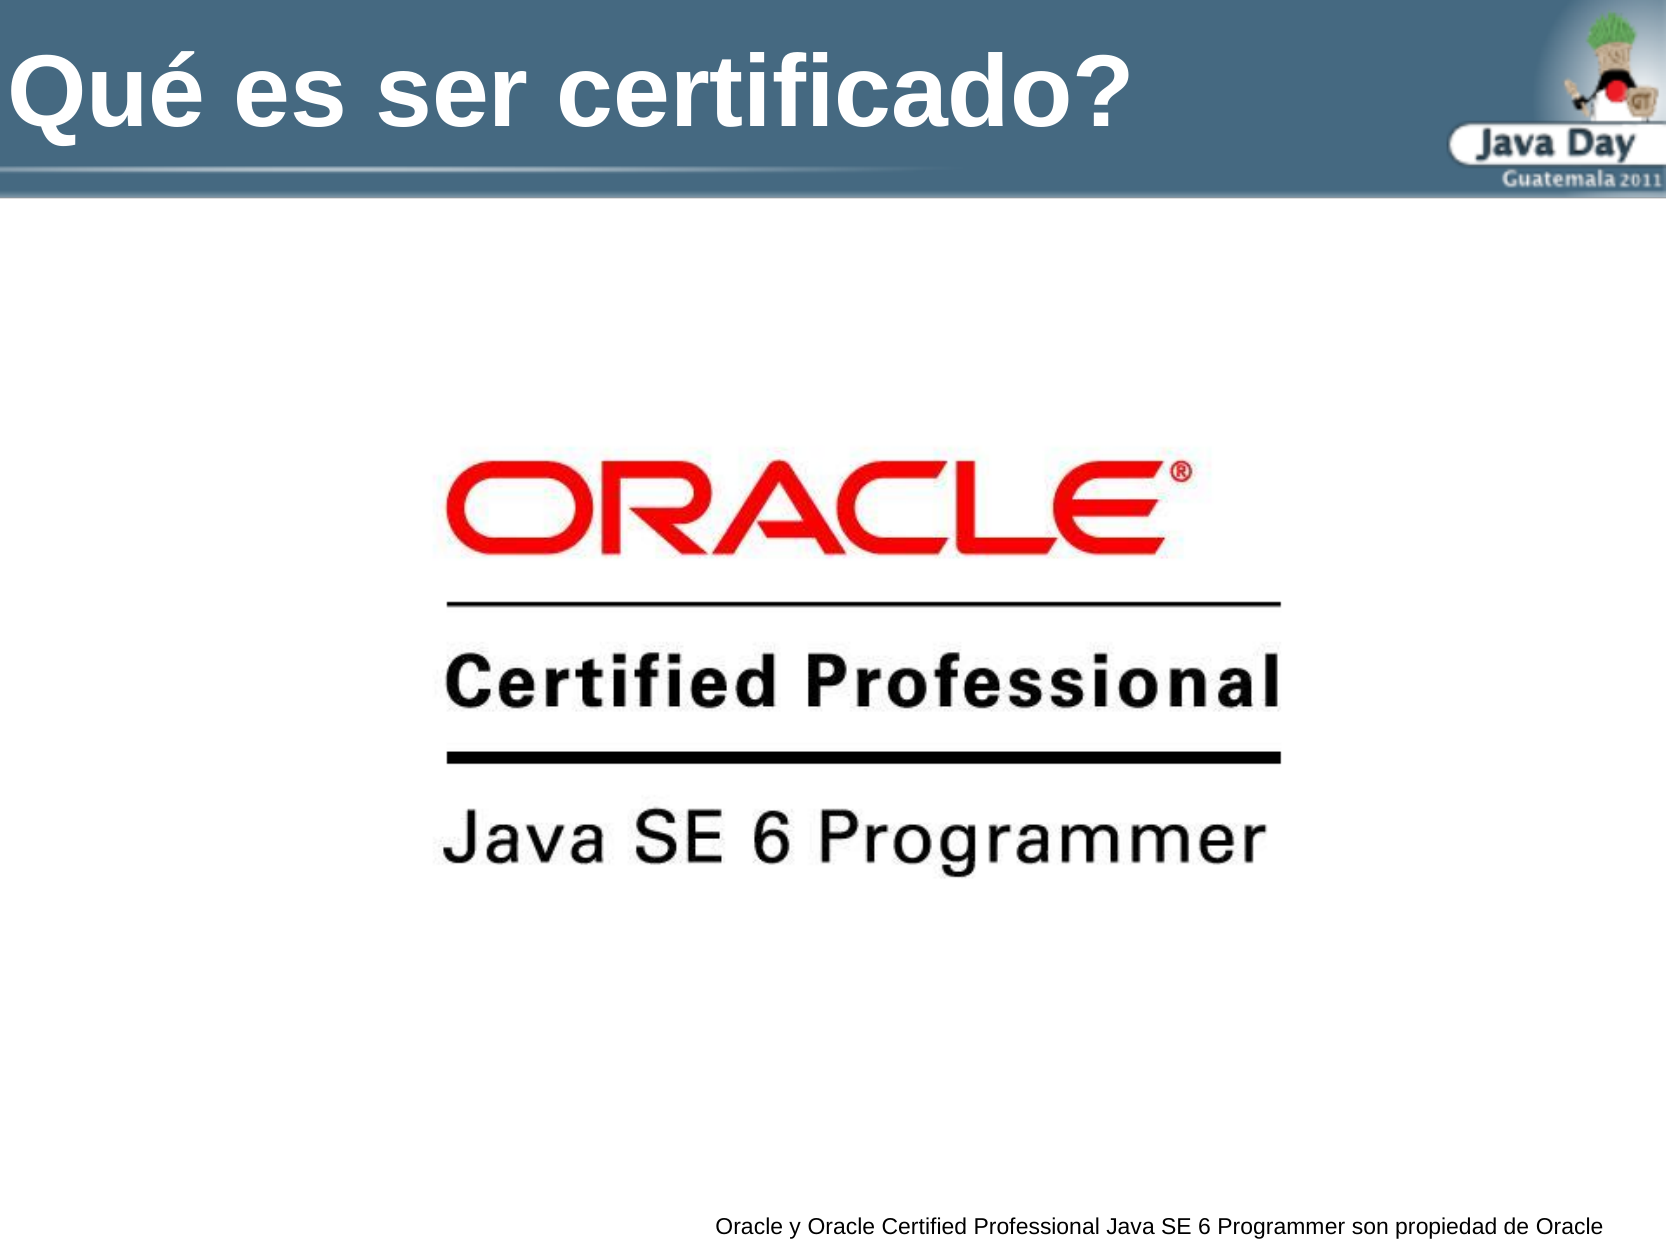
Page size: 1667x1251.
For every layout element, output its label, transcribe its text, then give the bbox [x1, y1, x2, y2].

picture [350, 364, 1375, 959]
text_box Qué es ser certificado? [7, 33, 1502, 151]
picture [0, 0, 1666, 200]
text_box Oracle y Oracle Certified Professional Java SE 6 Programmer son propiedad de Oracle [715, 1213, 1660, 1240]
